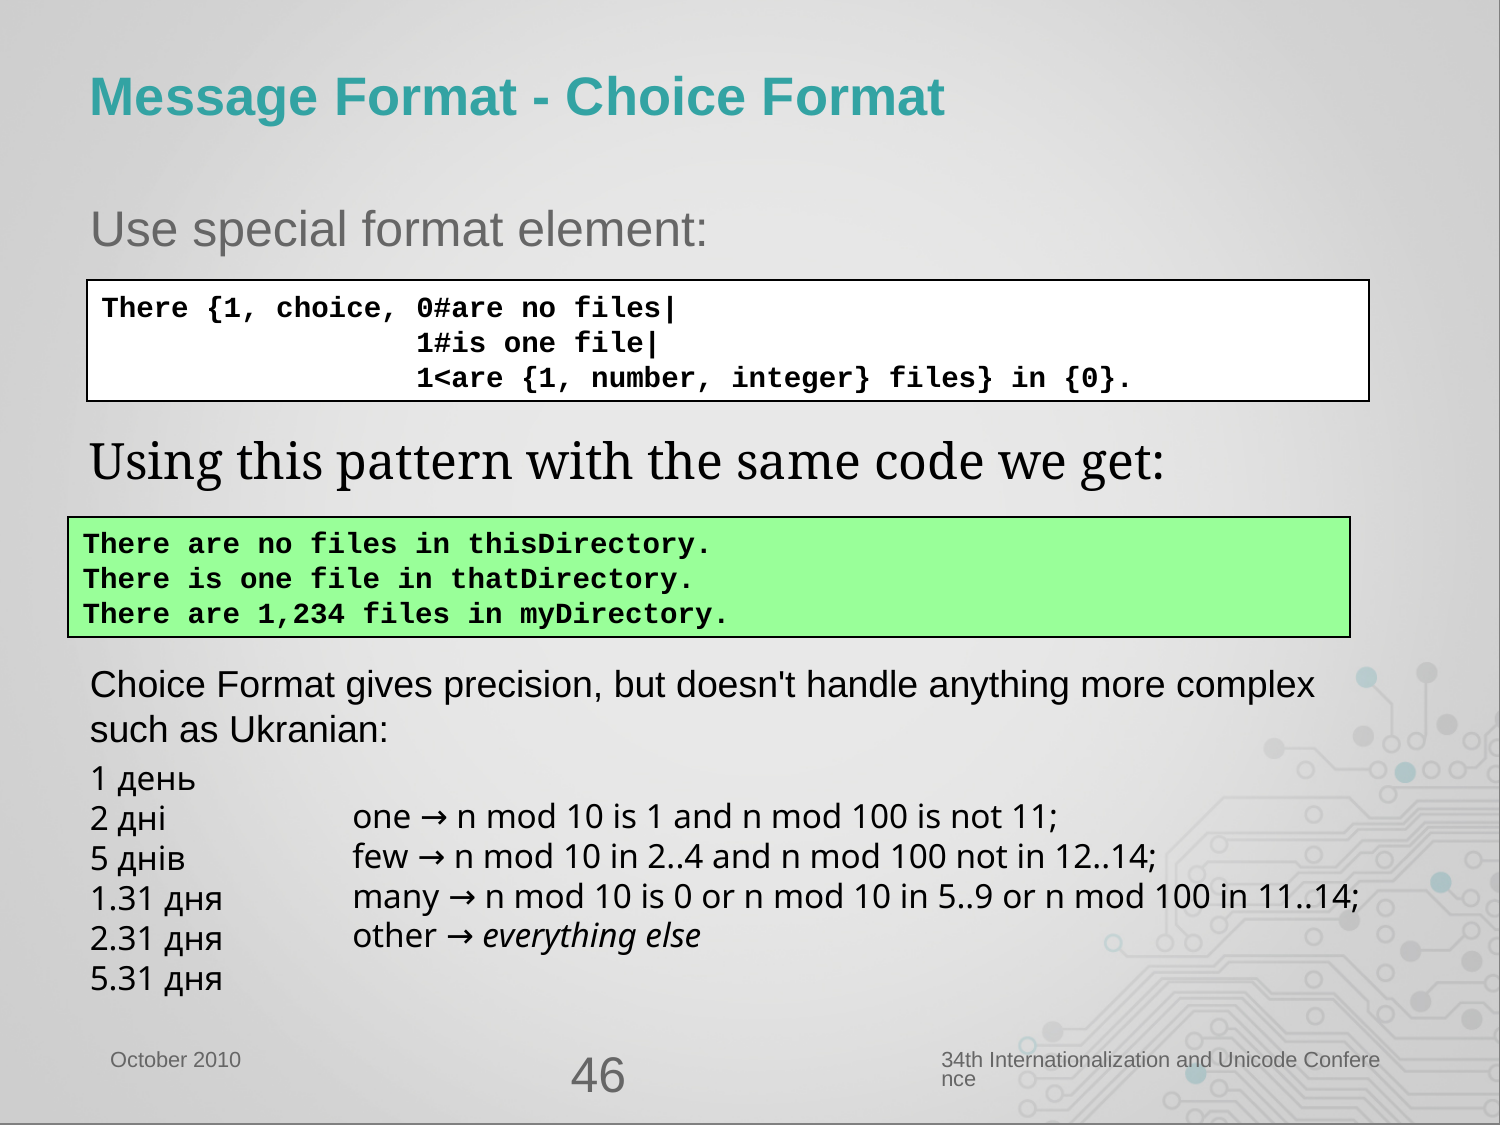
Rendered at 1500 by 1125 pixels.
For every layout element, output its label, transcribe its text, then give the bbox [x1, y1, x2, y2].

text_box one → n mod 10 is 1 and n mod 100 is not 11; few → n mod 10 in 2..4 and n mod 100 not in 12..14; many → n mod 10 is 0 or n mod 10 in 5..9 or n mod 100 in 11..14; other → everything else [337, 787, 1388, 1008]
text_box 1 день 2 дні 5 днів 1.31 дня 2.31 дня 5.31 дня [75, 750, 301, 1005]
text_box There {1, choice, 0#are no files| 1#is one file| 1<are {1, number, integer} files} in {0}. [86, 280, 1370, 401]
text_box Choice Format gives precision, but doesn't handle anything more complex such as Ukranian: [75, 652, 1351, 758]
list Use special format element: [75, 199, 1426, 363]
title Message Format - Choice Format [75, 37, 1426, 150]
text_box There are no files in thisDirectory. There is one file in thatDirectory. There are 1,234 files in myDirectory. [67, 517, 1351, 638]
picture [0, 0, 1499, 1123]
text_box Using this pattern with the same code we get: [74, 429, 1351, 504]
